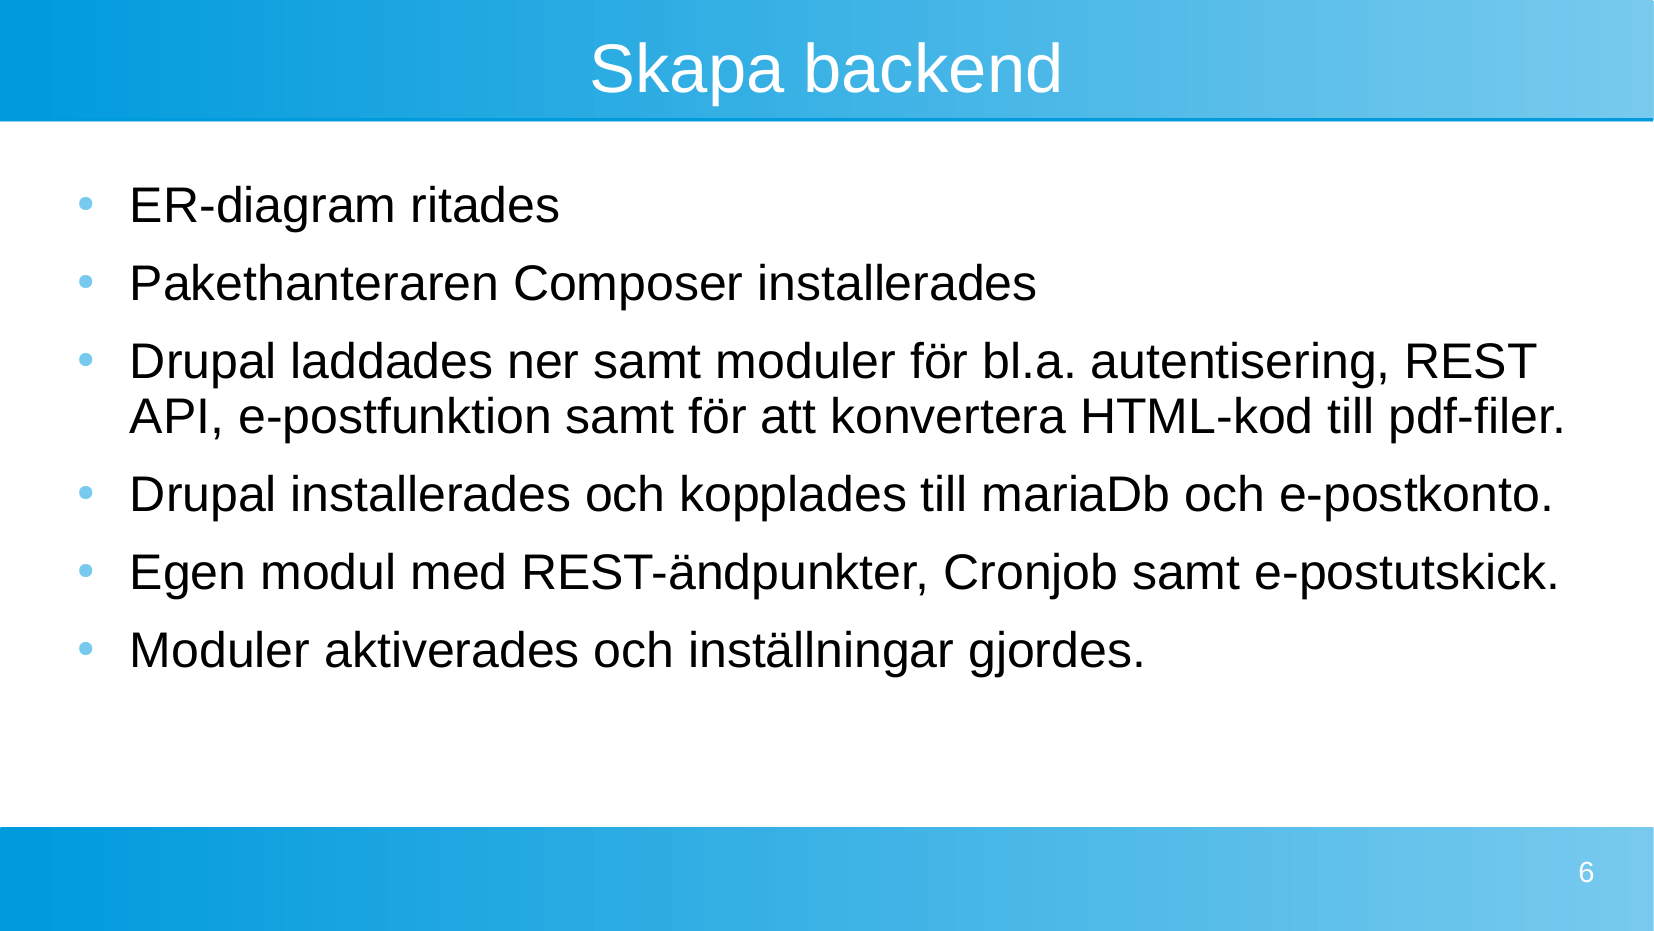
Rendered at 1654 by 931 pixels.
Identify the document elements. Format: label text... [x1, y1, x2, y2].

title Skapa backend [59, 29, 1595, 108]
list ER-diagram ritades Pakethanteraren Composer installerades Drupal laddades ner samt moduler för bl.a. autentisering, REST API, e-postfunktion samt för att konvertera HTML-kod till pdf-filer. Drupal installerades och kopplades till mariaDb och e-postkonto. Egen modul med REST-ändpunkter, Cronjob samt e-postutskick. Moduler aktiverades och inställningar gjordes. [59, 177, 1595, 768]
